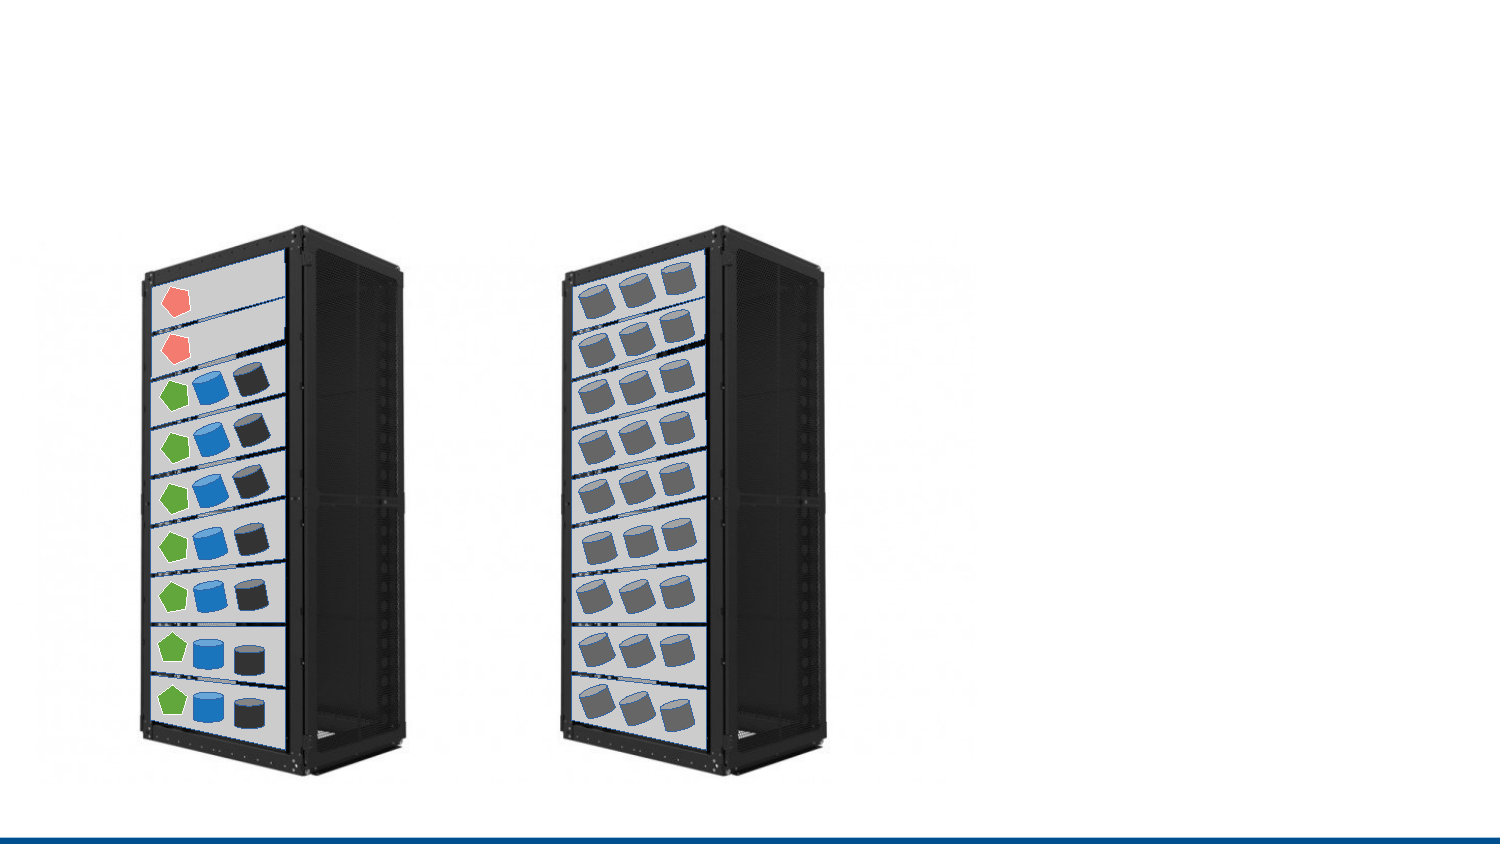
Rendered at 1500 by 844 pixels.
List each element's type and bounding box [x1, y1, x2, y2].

text_box [571, 626, 707, 687]
text_box [150, 562, 286, 623]
text_box [150, 396, 286, 476]
text_box [150, 498, 286, 574]
text_box [571, 449, 707, 525]
text_box [150, 344, 286, 428]
text_box [150, 675, 286, 751]
text_box [150, 626, 286, 687]
text_box [571, 248, 706, 380]
text_box [150, 449, 286, 525]
text_box [571, 344, 706, 428]
picture [0, 216, 977, 785]
text_box [571, 498, 707, 574]
text_box [571, 562, 707, 623]
text_box [571, 396, 707, 476]
text_box [571, 675, 707, 751]
text_box [150, 248, 286, 380]
